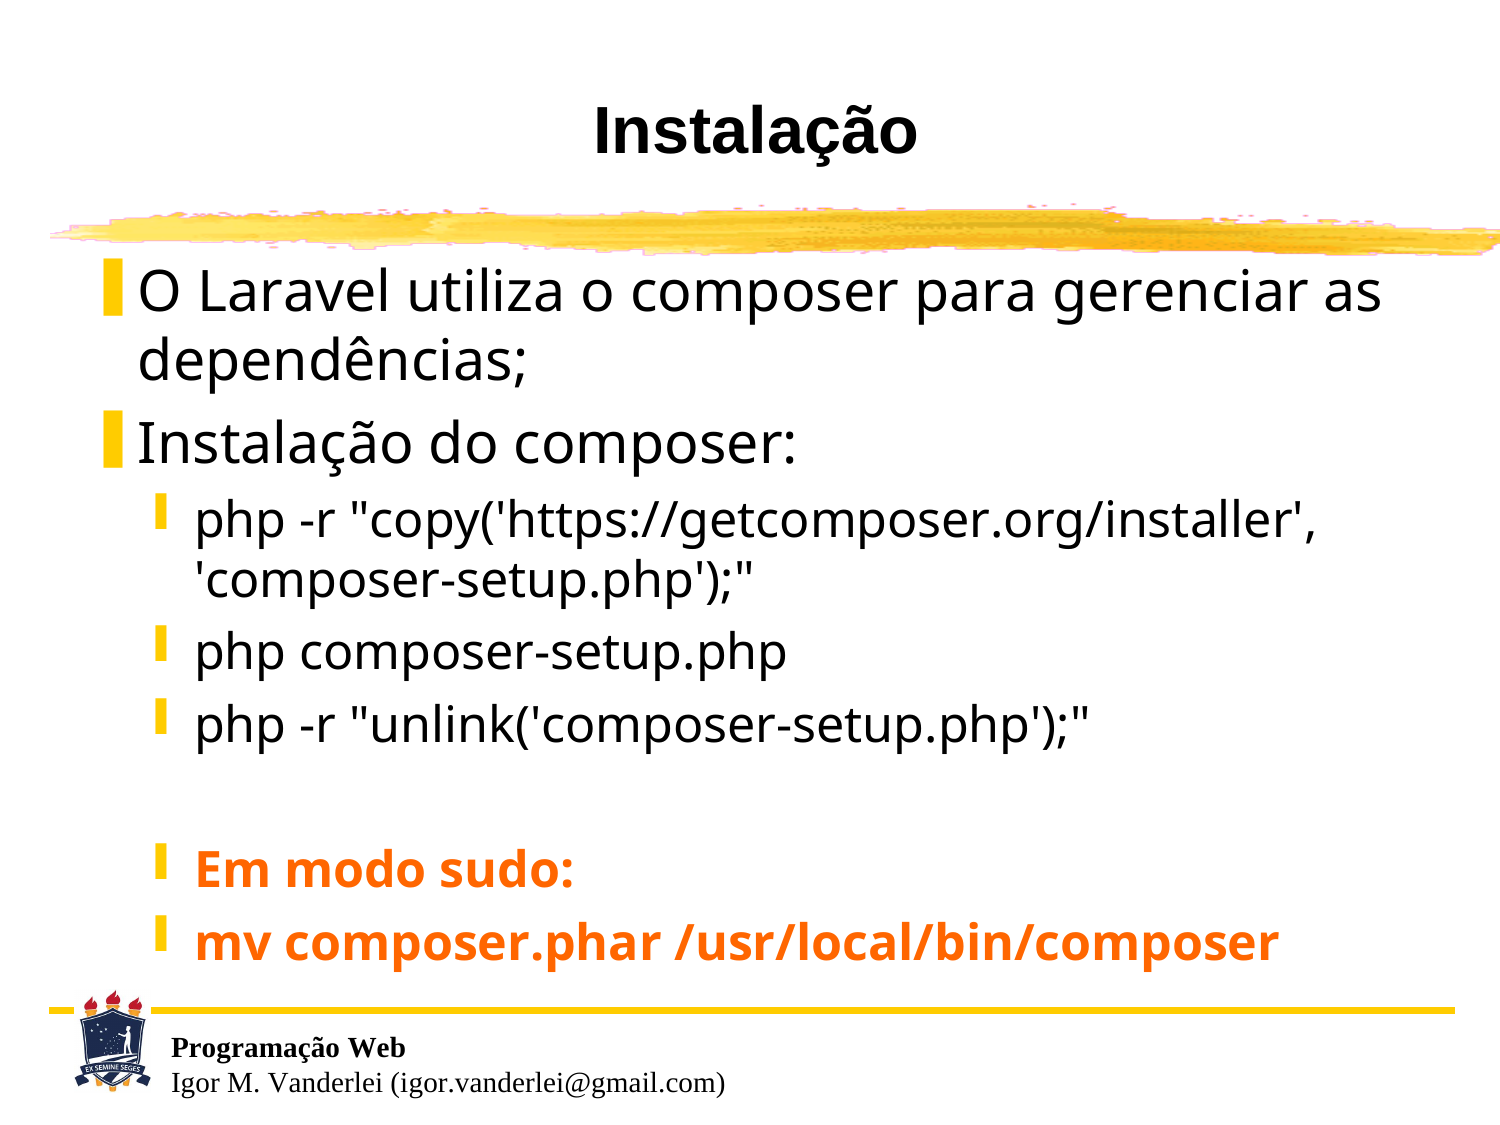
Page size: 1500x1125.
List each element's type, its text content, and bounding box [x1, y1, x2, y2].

title Instalação [24, 54, 1488, 175]
list O Laravel utiliza o composer para gerenciar as dependências; Instalação do composer: php -r "copy('https://getcomposer.org/installer', 'composer-setup.php');" php composer-setup.php php -r "unlink('composer-setup.php');" Em modo sudo: mv composer.phar /usr/local/bin/composer [74, 246, 1417, 990]
picture [50, 198, 1500, 267]
picture [74, 990, 151, 1093]
